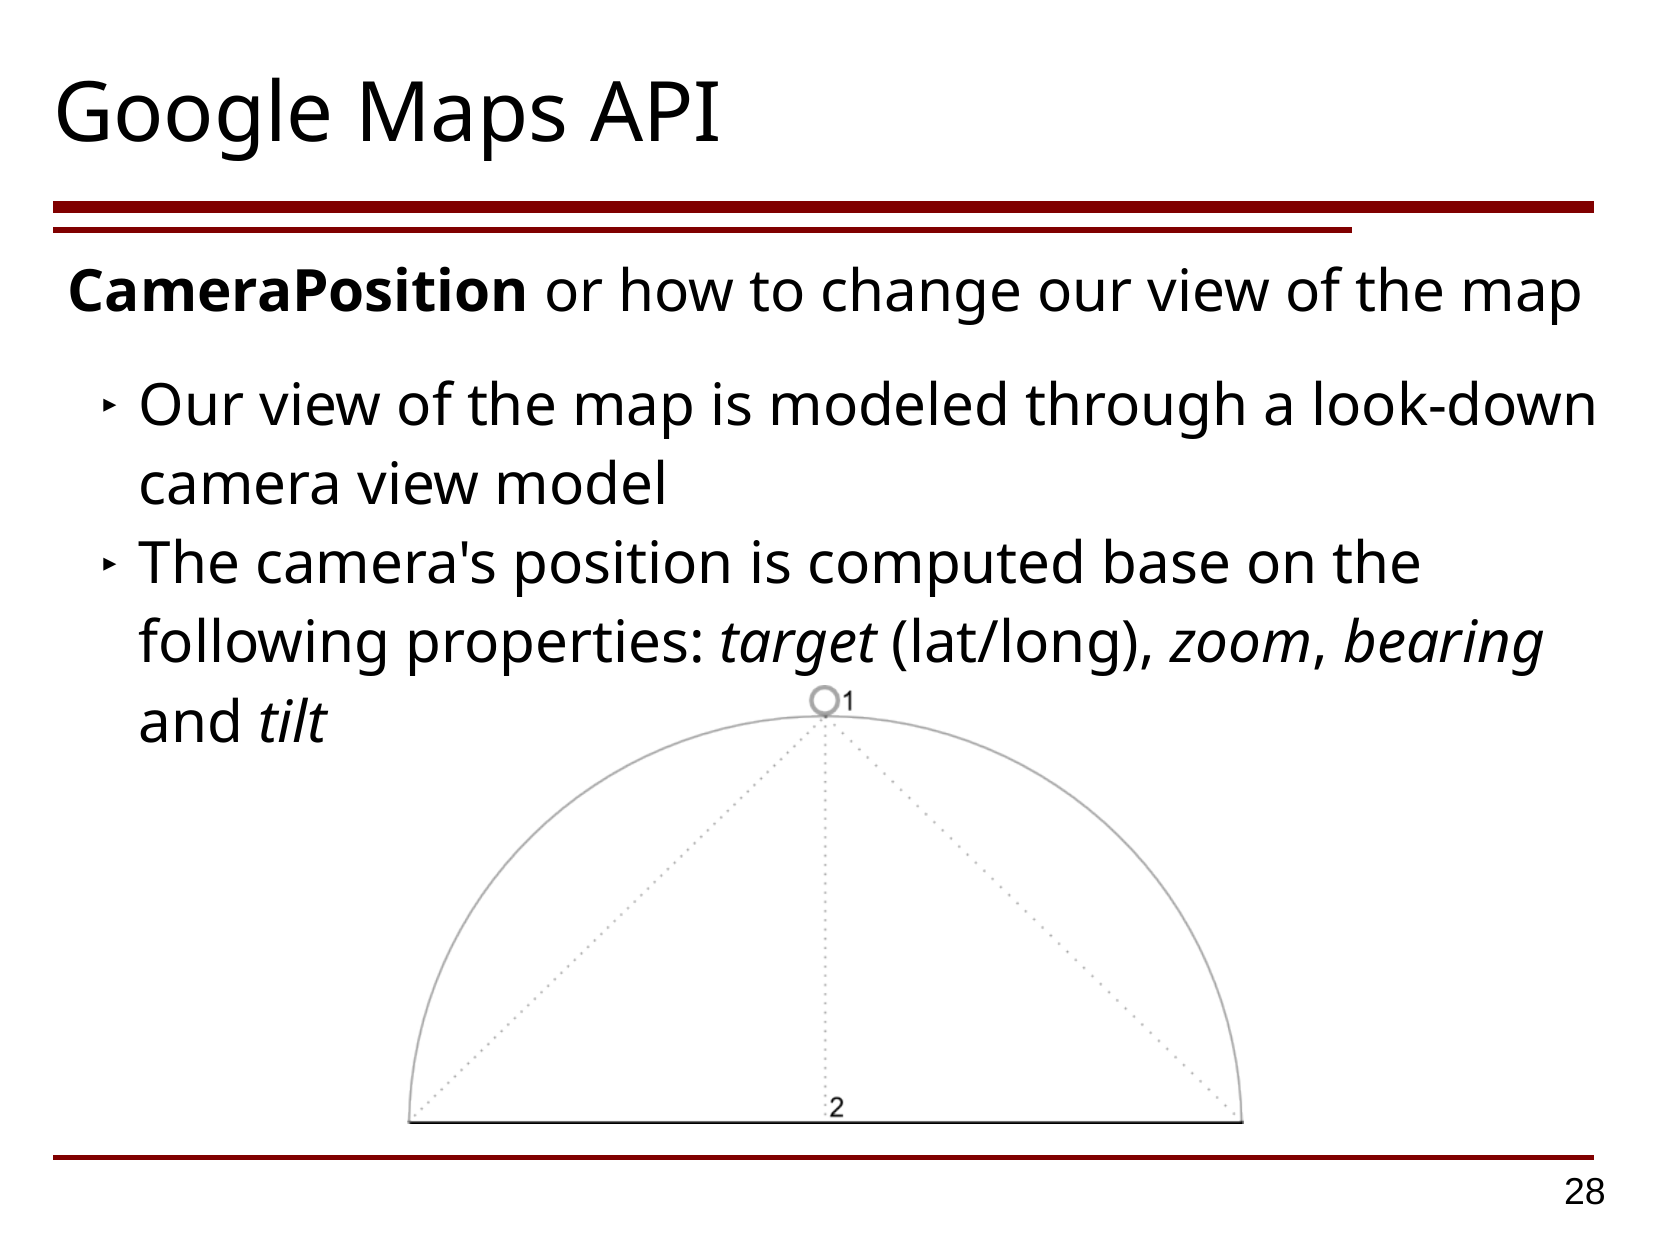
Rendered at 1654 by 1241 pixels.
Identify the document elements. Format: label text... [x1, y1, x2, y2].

text_box [58, 681, 1408, 1152]
picture [407, 685, 1244, 1124]
text_box CameraPosition or how to change our view of the map Our view of the map is modeled through a look-down camera view model The camera's position is computed base on the following properties: target (lat/long), zoom, bearing and tilt [53, 242, 1648, 681]
subtitle Google Maps API [53, 48, 1542, 172]
text_box <número> [35, 1163, 1654, 1221]
